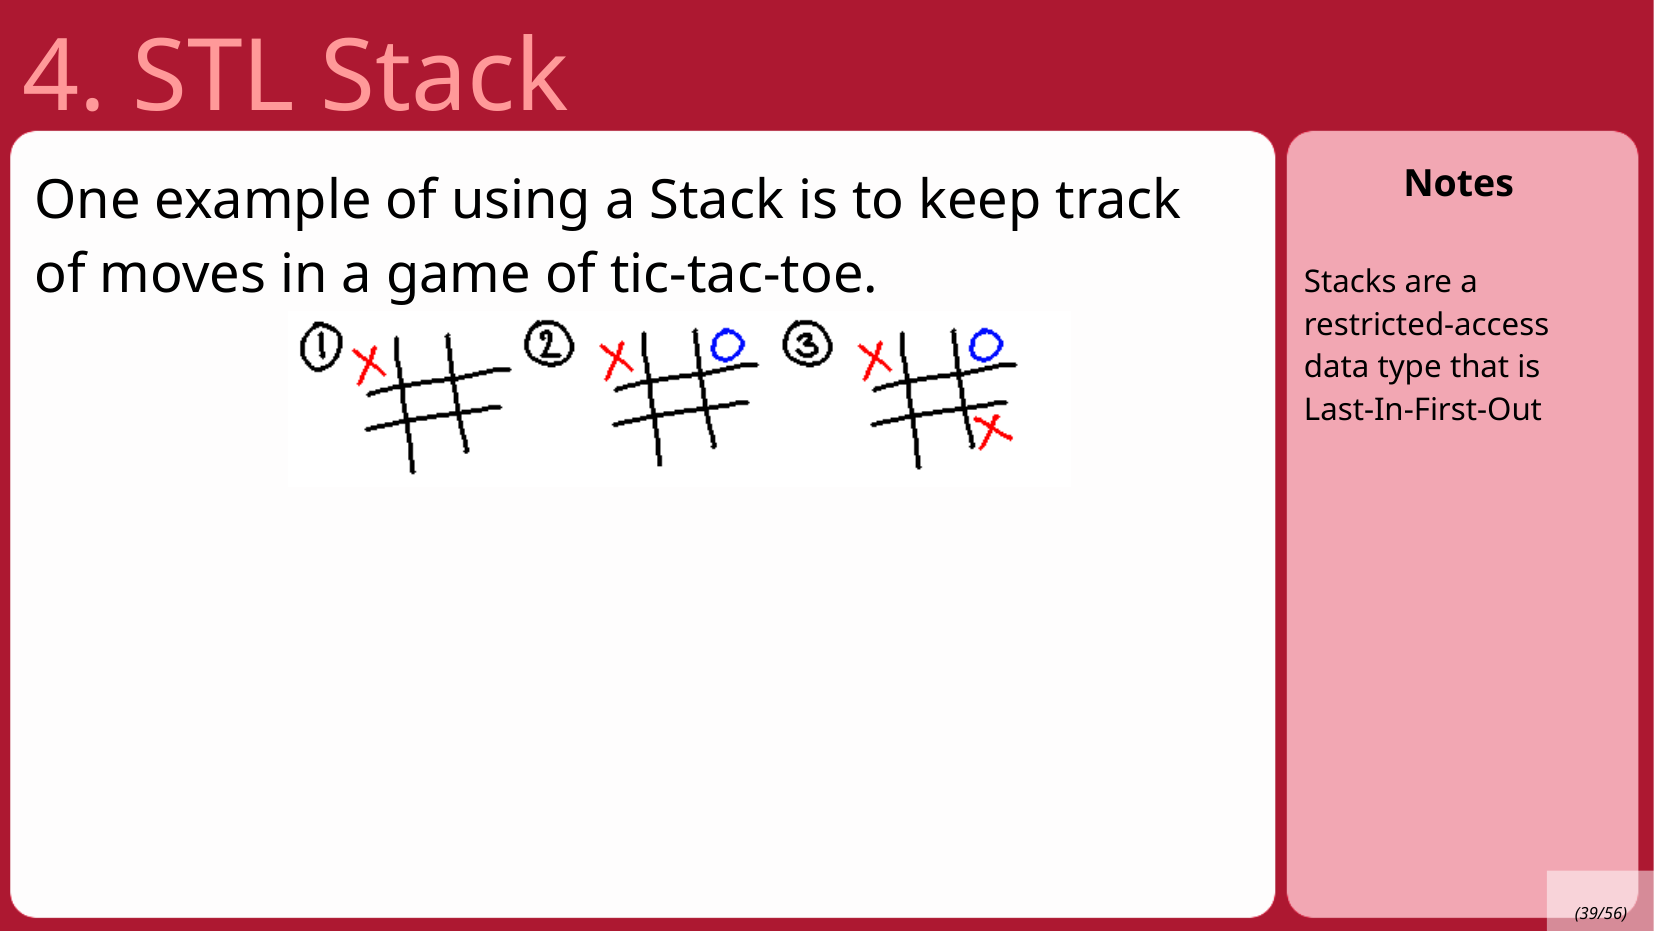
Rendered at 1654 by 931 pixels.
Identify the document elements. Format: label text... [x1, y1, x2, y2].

text_box Notes Stacks are a restricted-access data type that is Last-In-First-Out [1289, 149, 1629, 390]
picture [0, 0, 1654, 931]
title 4. STL Stack [22, 7, 1511, 136]
text_box One example of using a Stack is to keep track of moves in a game of tic-tac-toe. [34, 160, 1248, 287]
text_box (<number>/56) [1546, 877, 1654, 931]
